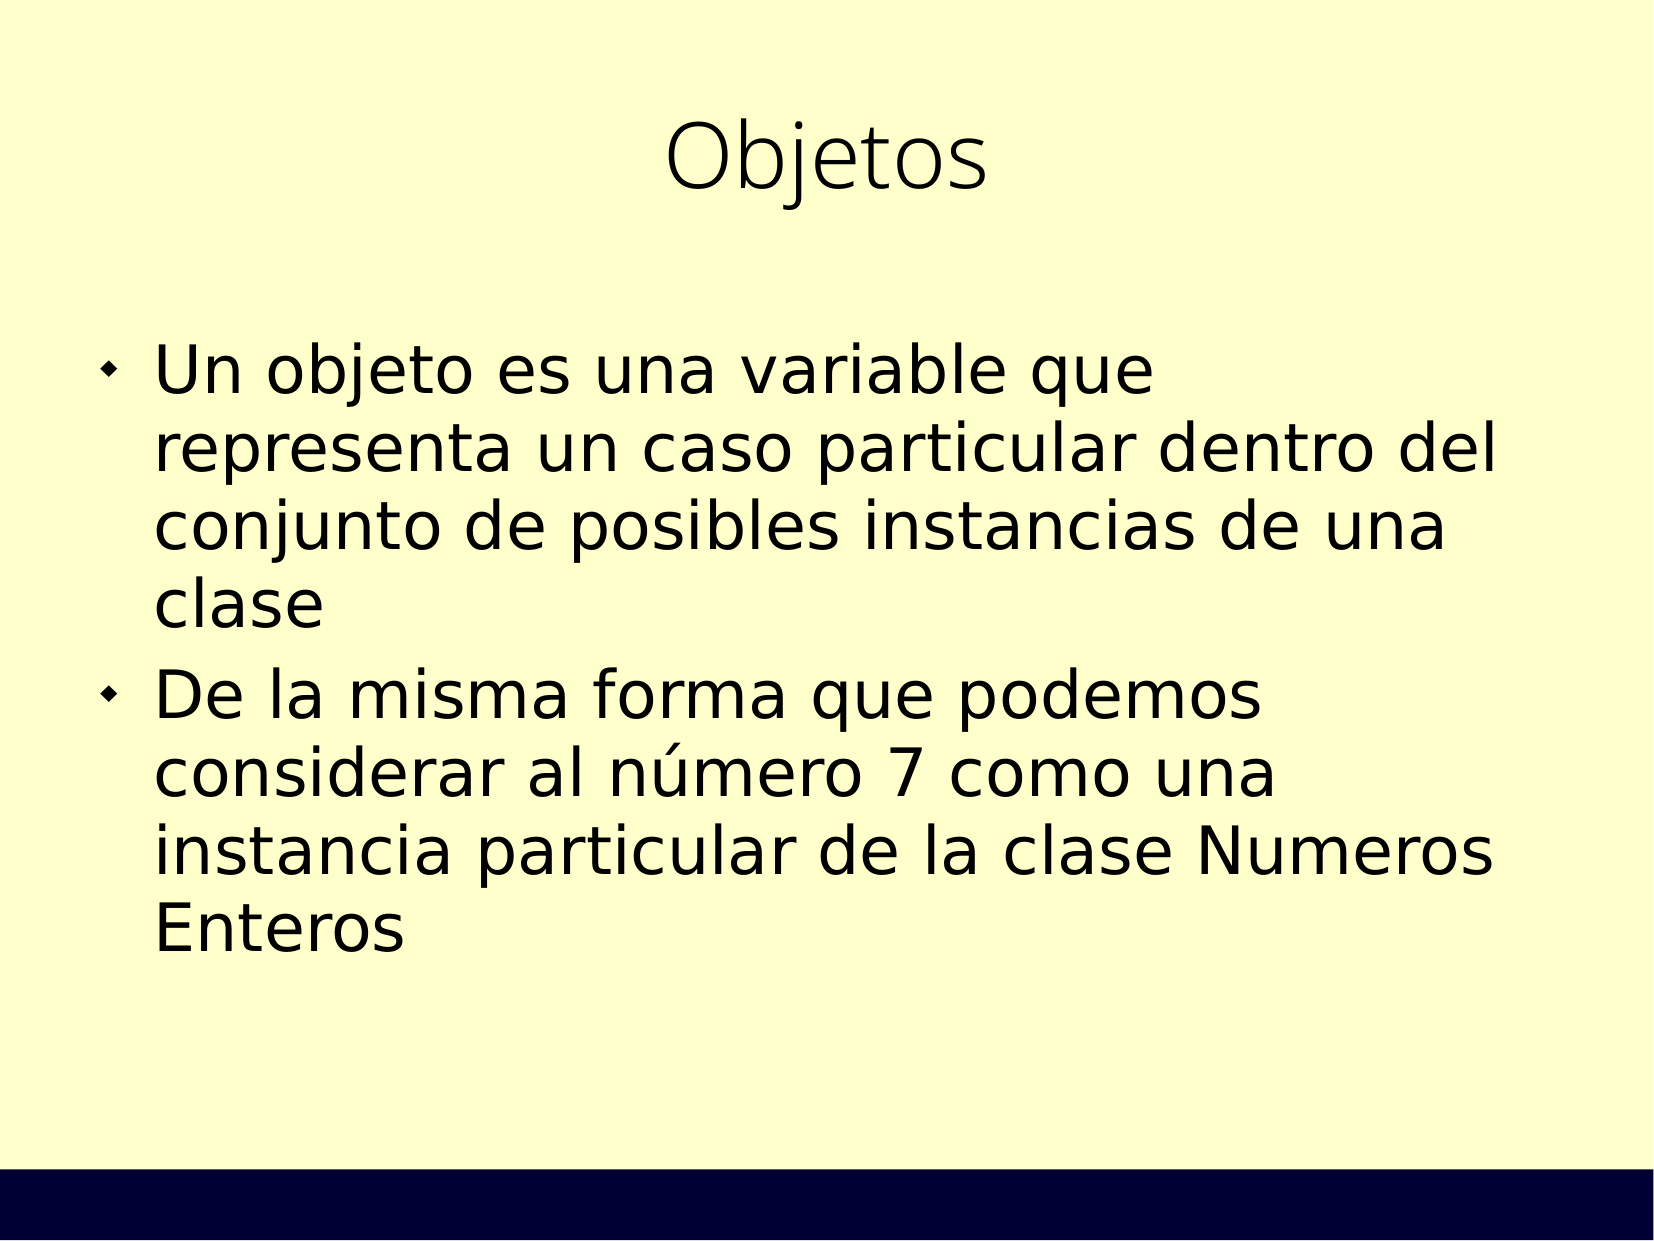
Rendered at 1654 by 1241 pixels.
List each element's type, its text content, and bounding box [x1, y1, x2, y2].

title Objetos [82, 49, 1571, 257]
list Un objeto es una variable que representa un caso particular dentro del conjunto de posibles instancias de una clase De la misma forma que podemos considerar al número 7 como una instancia particular de la clase Numeros Enteros [82, 290, 1538, 1010]
